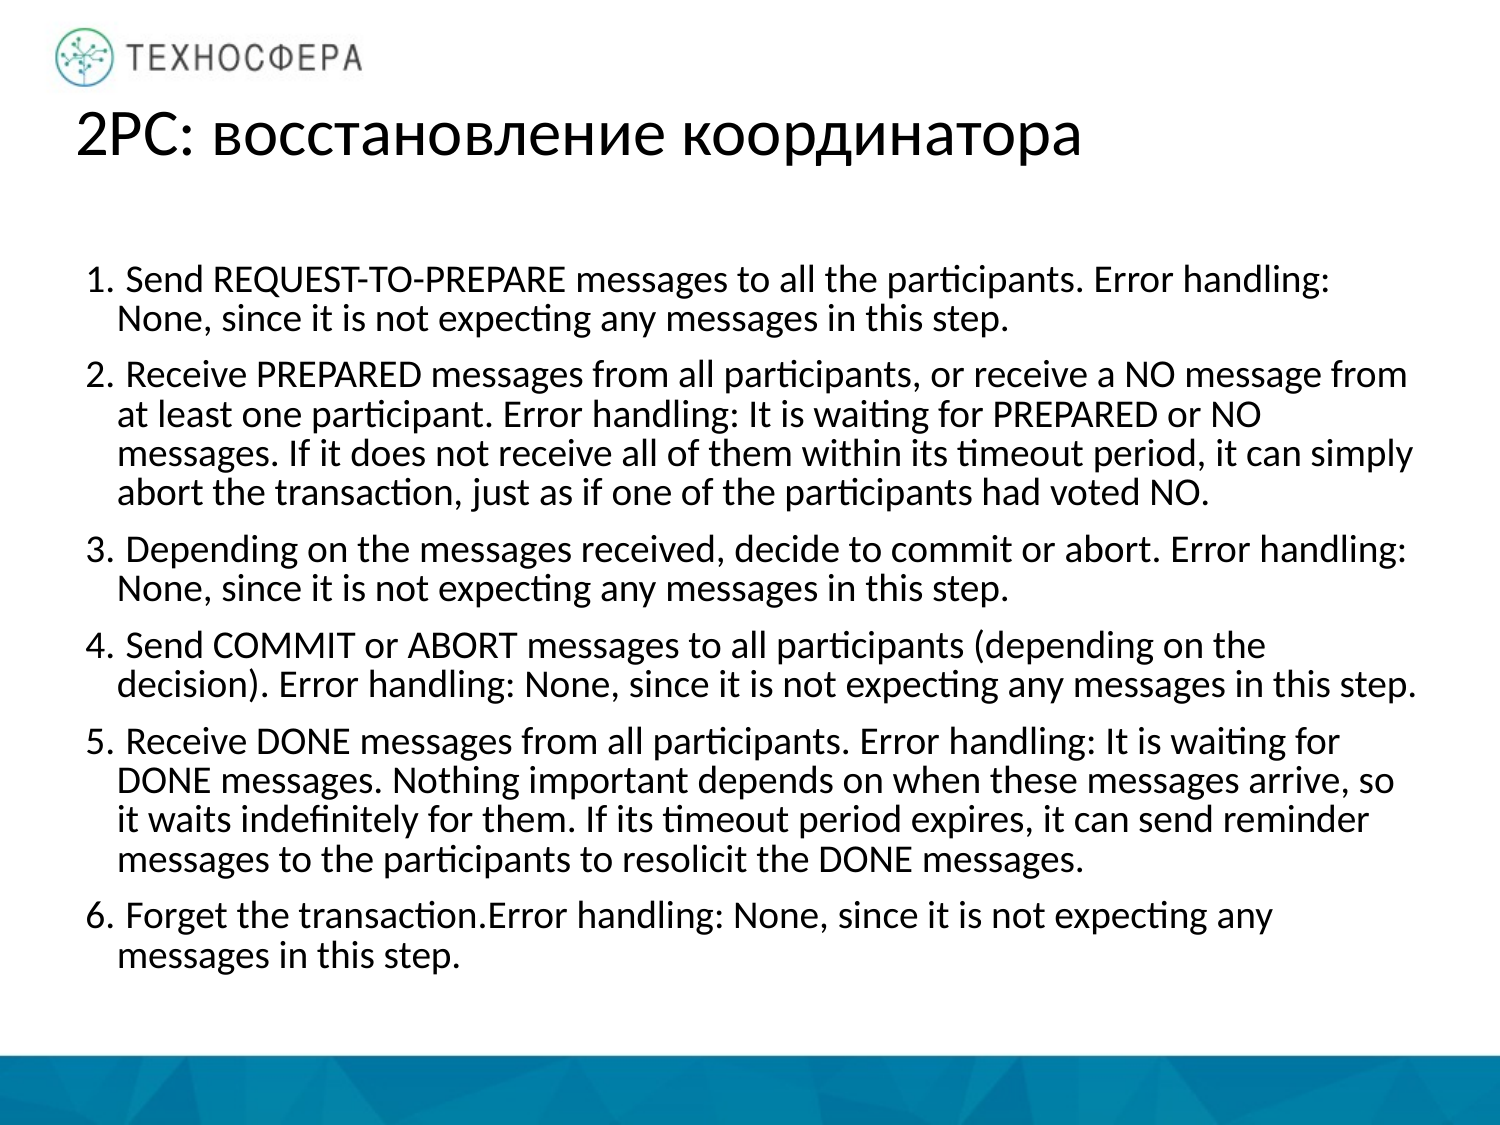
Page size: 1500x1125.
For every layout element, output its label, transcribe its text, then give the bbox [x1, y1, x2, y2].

list Send REQUEST-TO-PREPARE messages to all the participants. Error handling: None, since it is not expecting any messages in this step. Receive PREPARED messages from all participants, or receive a NO message from at least one participant. Error handling: It is waiting for PREPARED or NO messages. If it does not receive all of them within its timeout period, it can simply abort the transaction, just as if one of the participants had voted NO. Depending on the messages received, decide to commit or abort. Error handling: None, since it is not expecting any messages in this step. Send COMMIT or ABORT messages to all participants (depending on the decision). Error handling: None, since it is not expecting any messages in this step. Receive DONE messages from all participants. Error handling: It is waiting for DONE messages. Nothing important depends on when these messages arrive, so it waits indefinitely for them. If its timeout period expires, it can send reminder messages to the participants to resolicit the DONE messages. Forget the transaction.Error handling: None, since it is not expecting any messages in this step. [75, 262, 1425, 1005]
picture [0, 0, 1500, 1057]
title 2PC: восстановление координатора [75, 45, 1425, 233]
